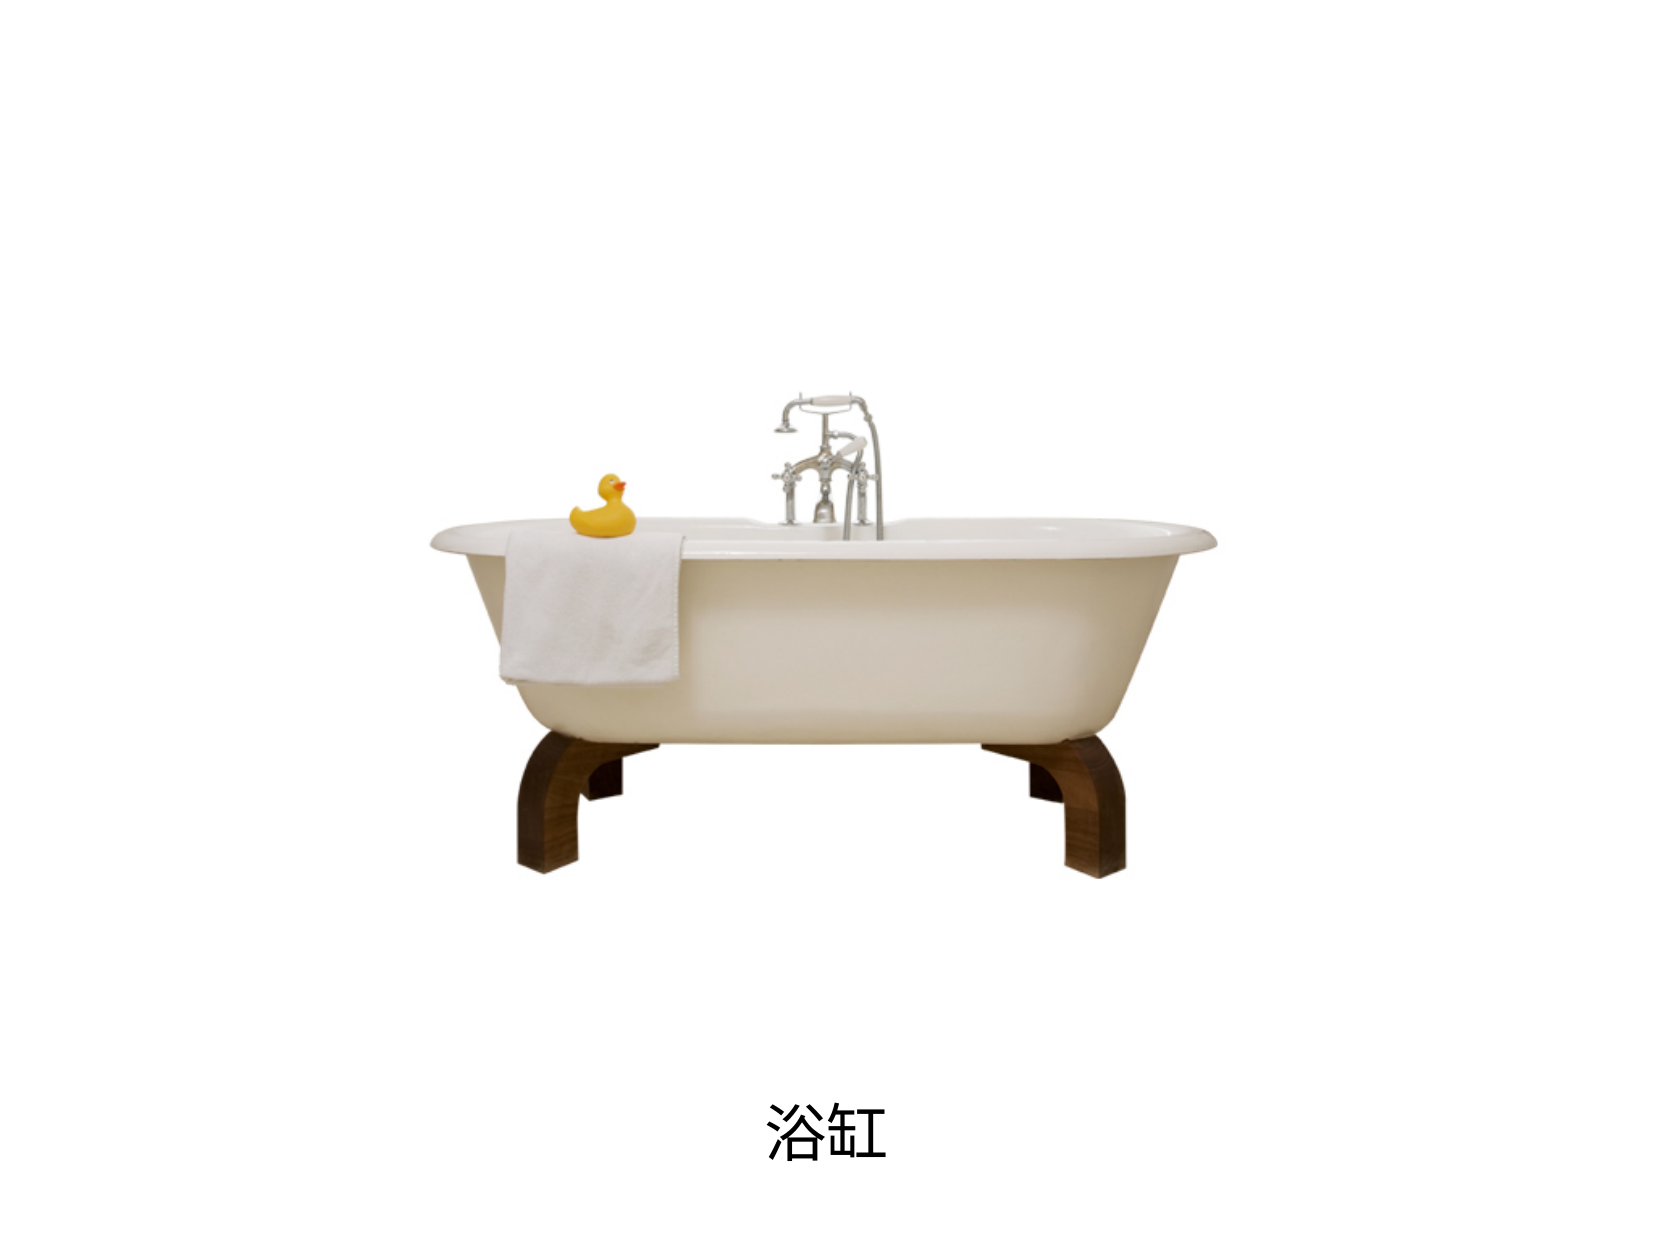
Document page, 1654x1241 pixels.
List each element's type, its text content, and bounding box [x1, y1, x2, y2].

title 浴缸 [82, 1025, 1571, 1233]
picture [0, 0, 1654, 1241]
